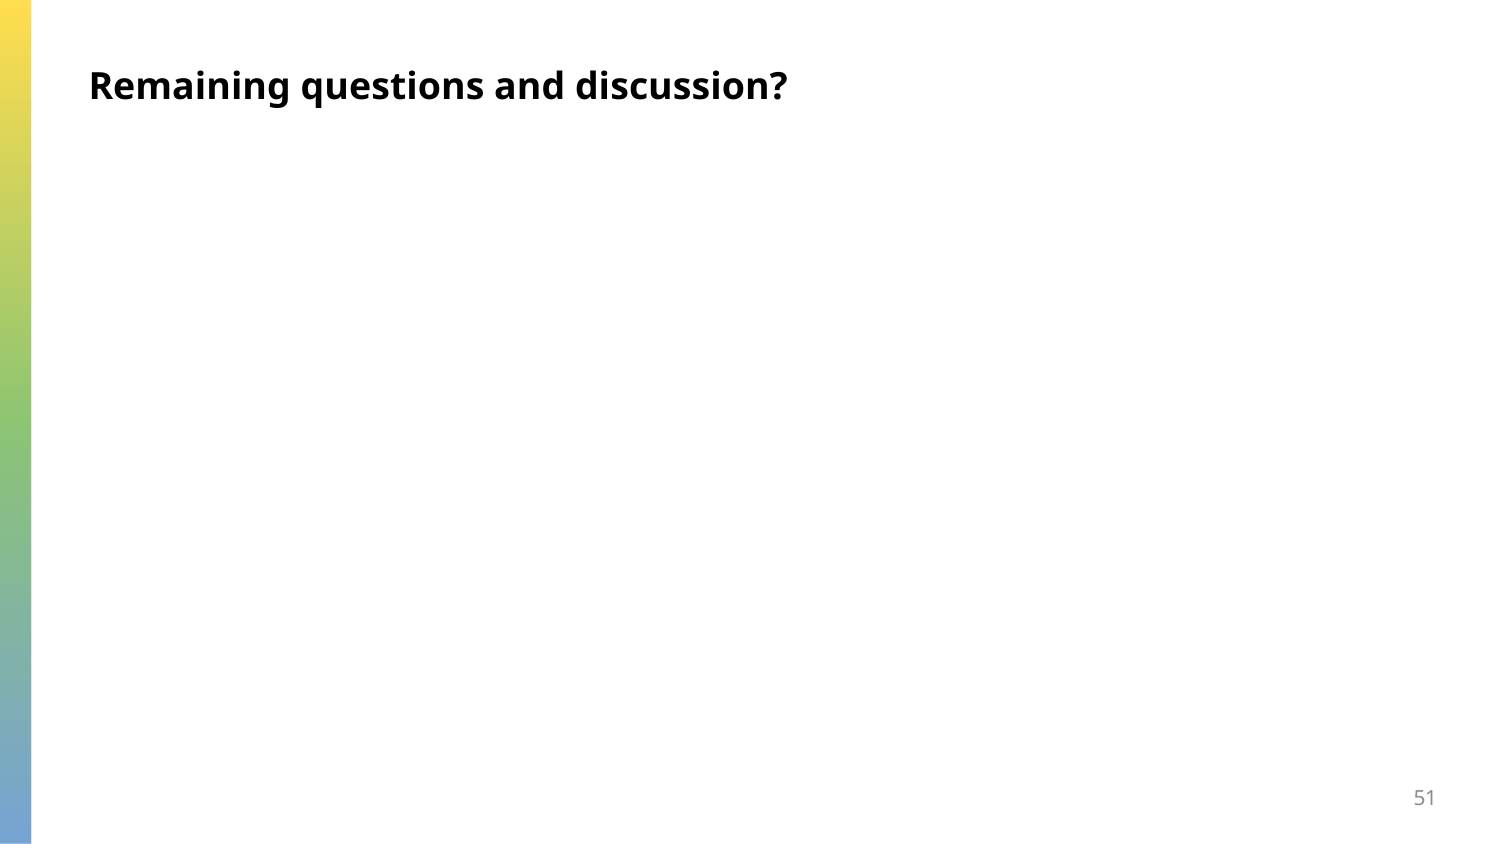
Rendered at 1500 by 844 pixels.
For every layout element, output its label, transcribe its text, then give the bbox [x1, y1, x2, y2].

picture [0, 0, 1500, 844]
list Remaining questions and discussion? [88, 61, 1442, 157]
